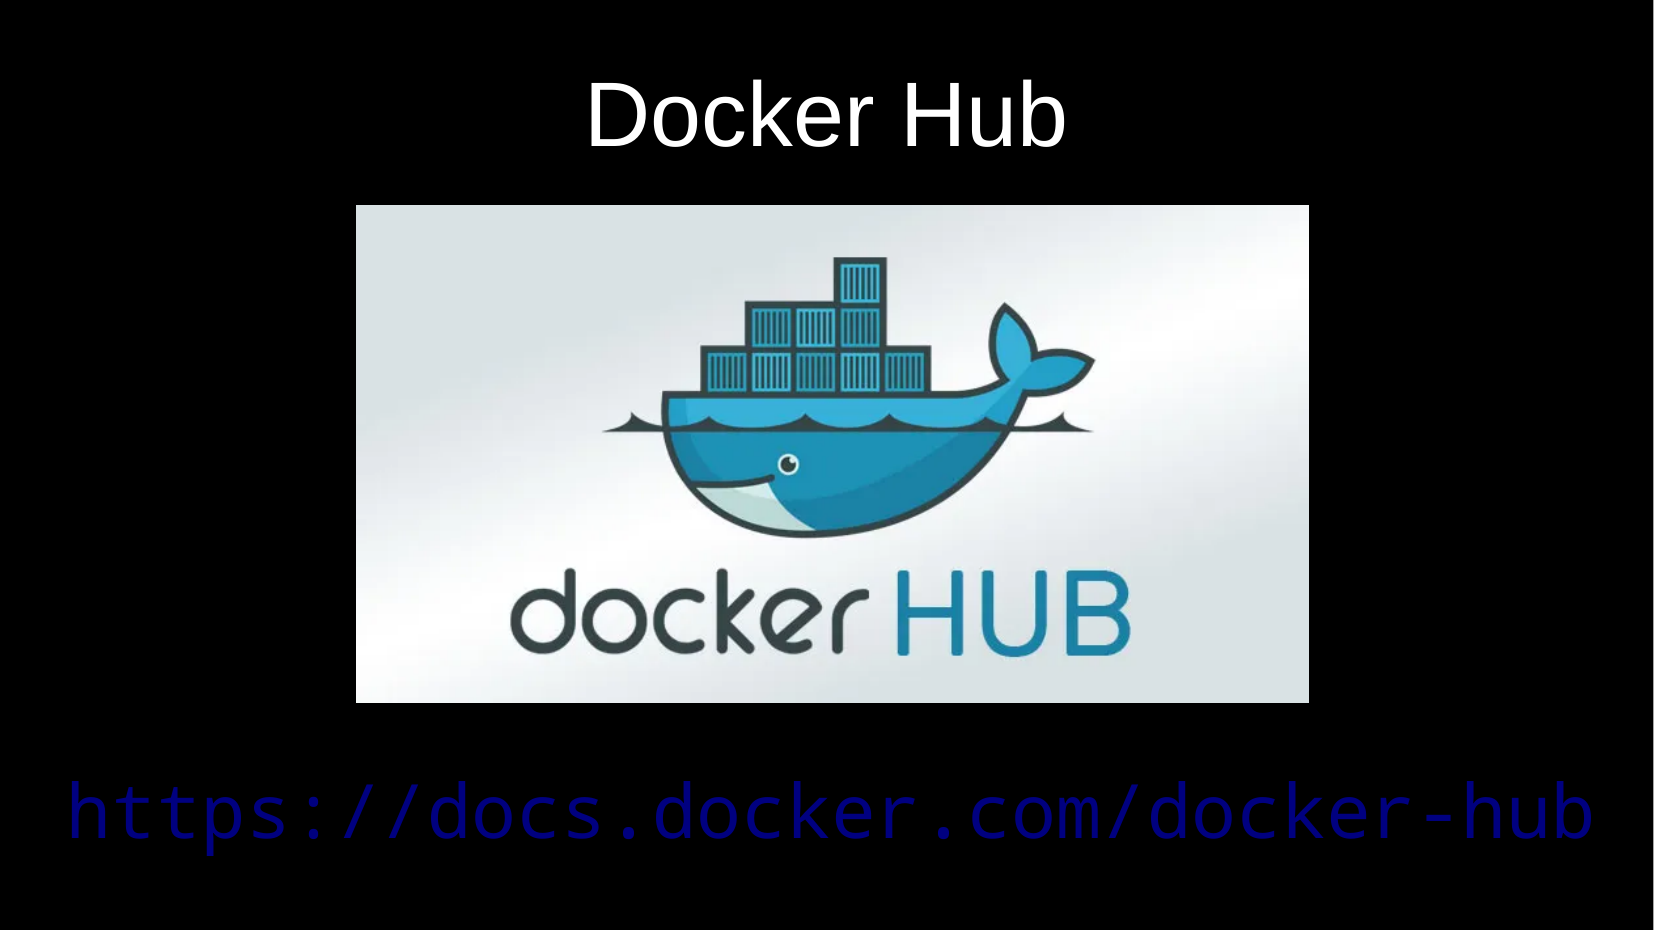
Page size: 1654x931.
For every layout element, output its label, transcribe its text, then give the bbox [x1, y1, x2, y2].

list https://docs.docker.com/docker-hub [0, 675, 1654, 889]
picture [356, 205, 1309, 703]
title Docker Hub [82, 37, 1571, 193]
